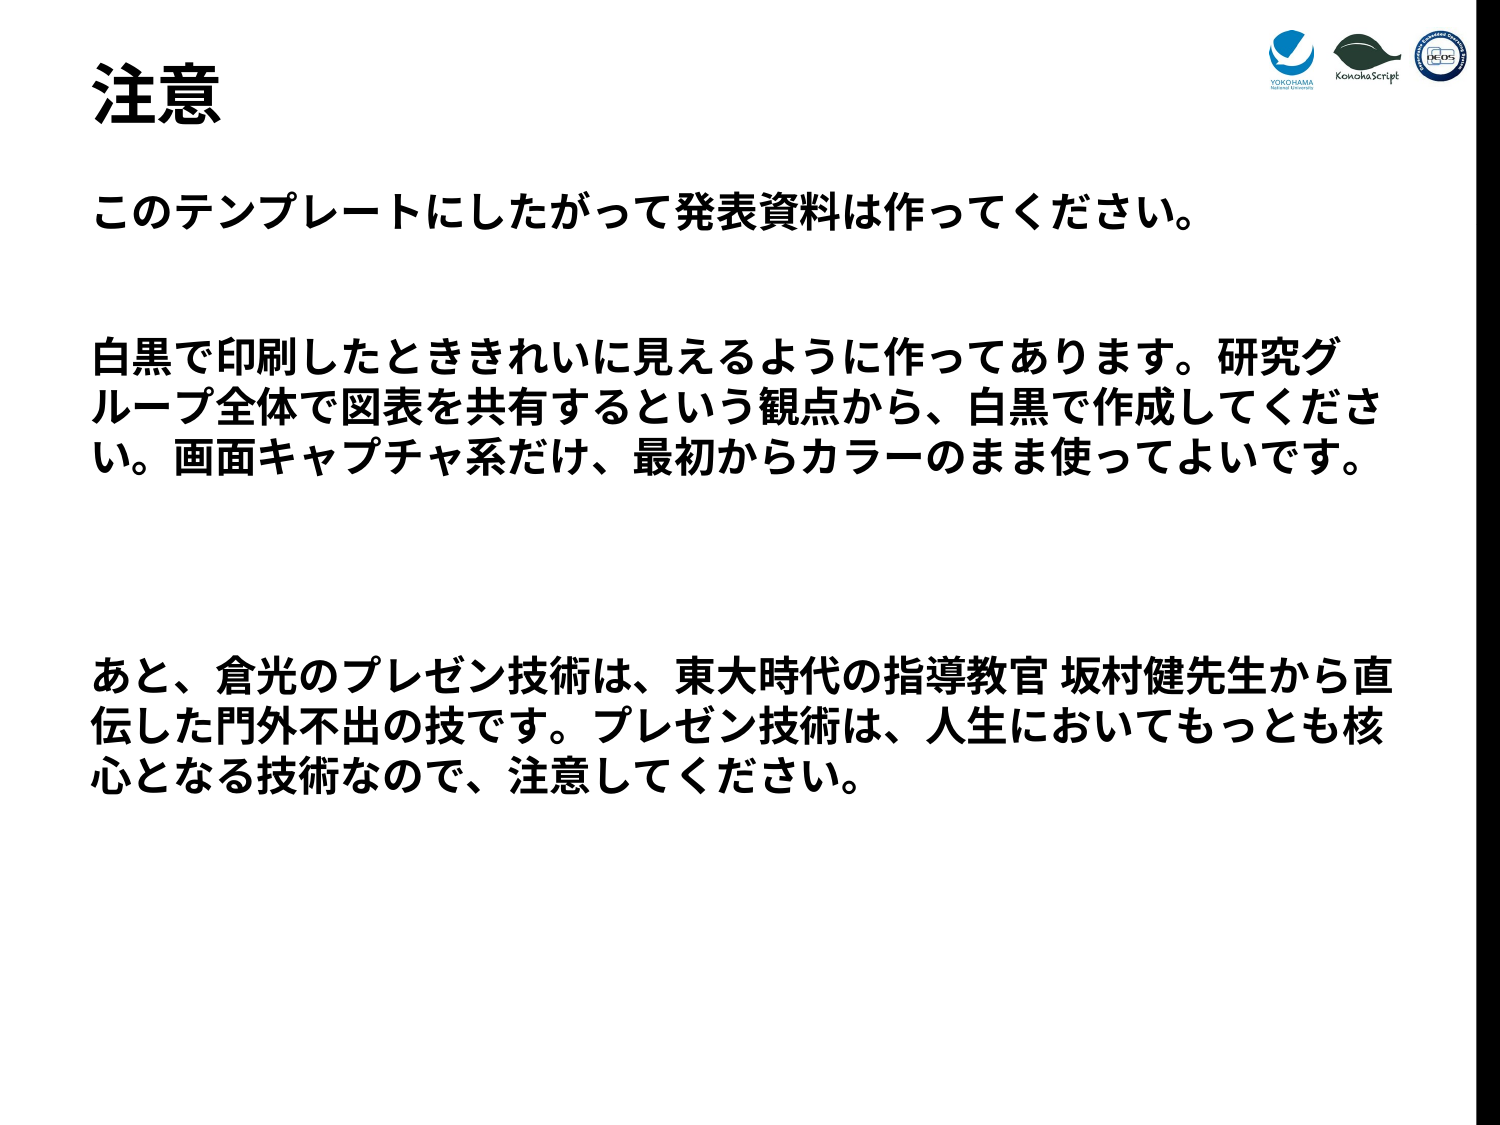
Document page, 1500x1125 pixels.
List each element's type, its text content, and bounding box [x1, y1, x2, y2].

picture [1409, 27, 1472, 87]
picture [1269, 57, 1314, 90]
picture [1269, 30, 1314, 67]
list このテンプレートにしたがって発表資料は作ってください。 白黒で印刷したとききれいに見えるように作ってあります。研究グループ全体で図表を共有するという観点から、白黒で作成してください。画面キャプチャ系だけ、最初からカラーのまま使ってよいです。 あと、倉光のプレゼン技術は、東大時代の指導教官 坂村健先生から直伝した門外不出の技です。プレゼン技術は、人生においてもっとも核心となる技術なので、注意してください。 [75, 177, 1428, 1063]
picture [1326, 27, 1408, 88]
title 注意 [75, 35, 1220, 141]
